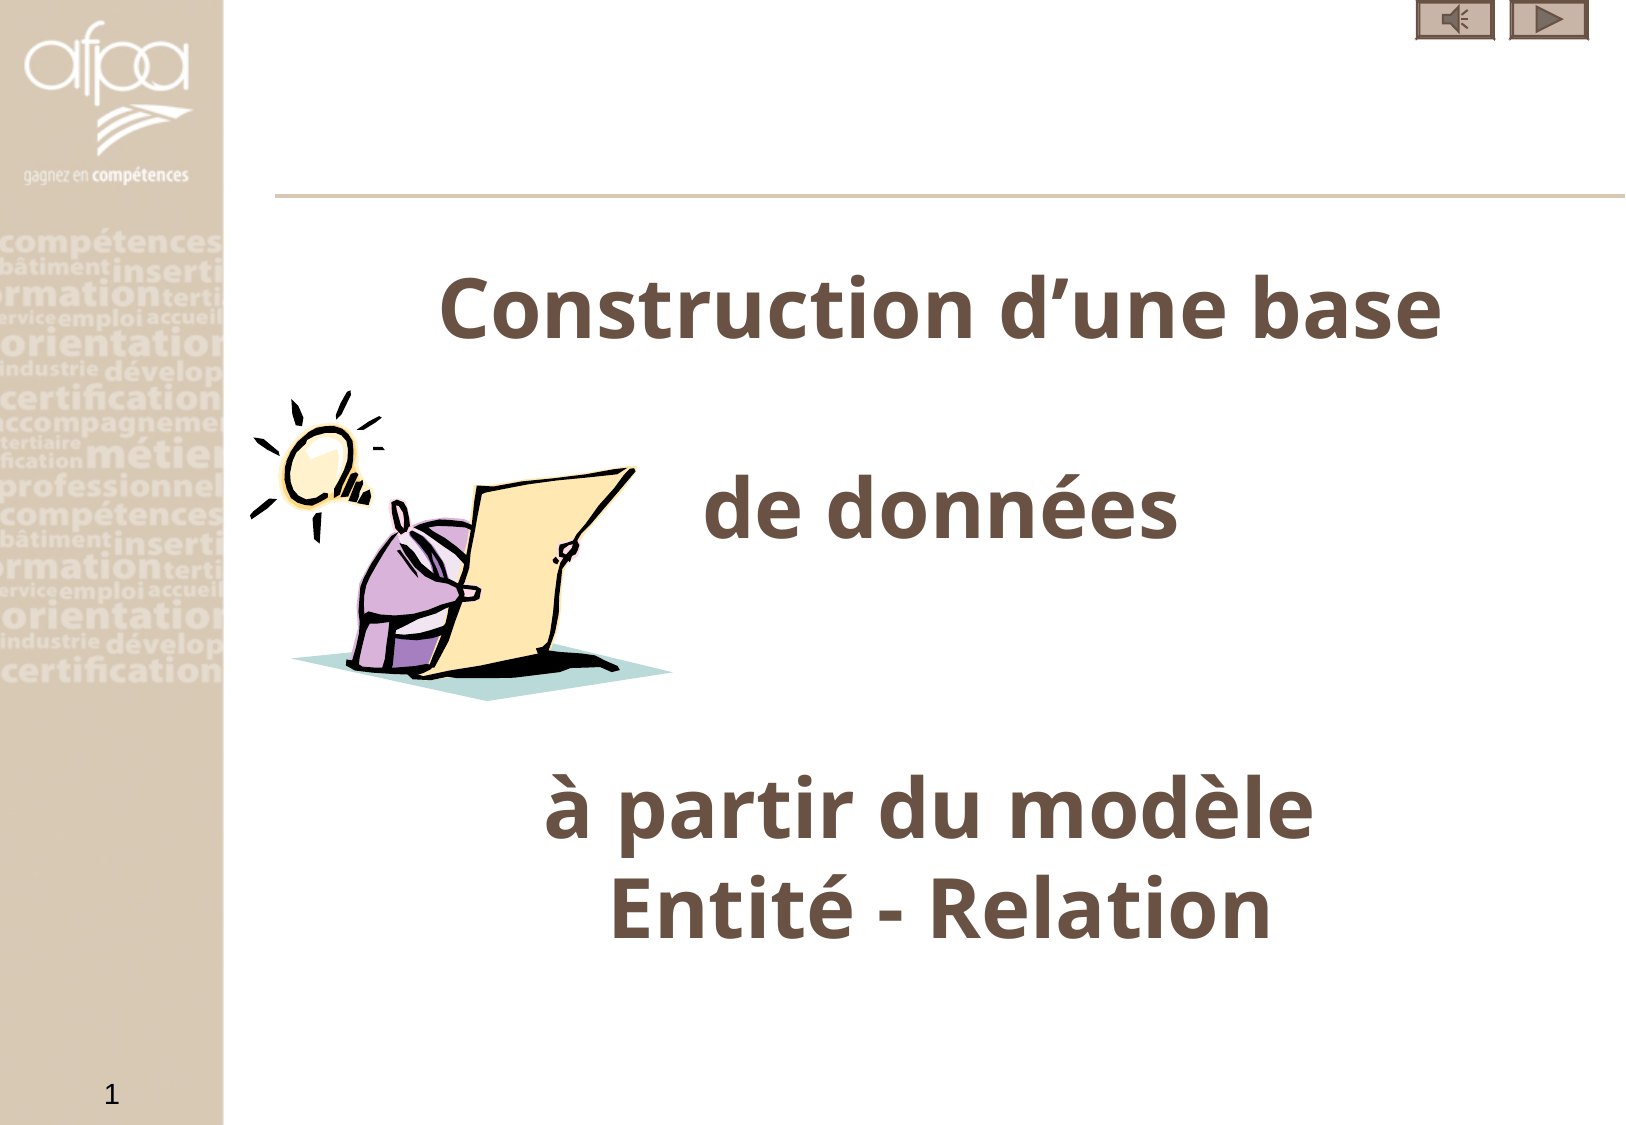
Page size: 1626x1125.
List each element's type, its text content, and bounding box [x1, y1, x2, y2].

text_box [1511, 0, 1588, 39]
text_box Construction d’une base de données à partir du modèle Entité - Relation [412, 247, 1470, 1063]
picture [0, 0, 1626, 1125]
text_box [1418, 0, 1494, 39]
